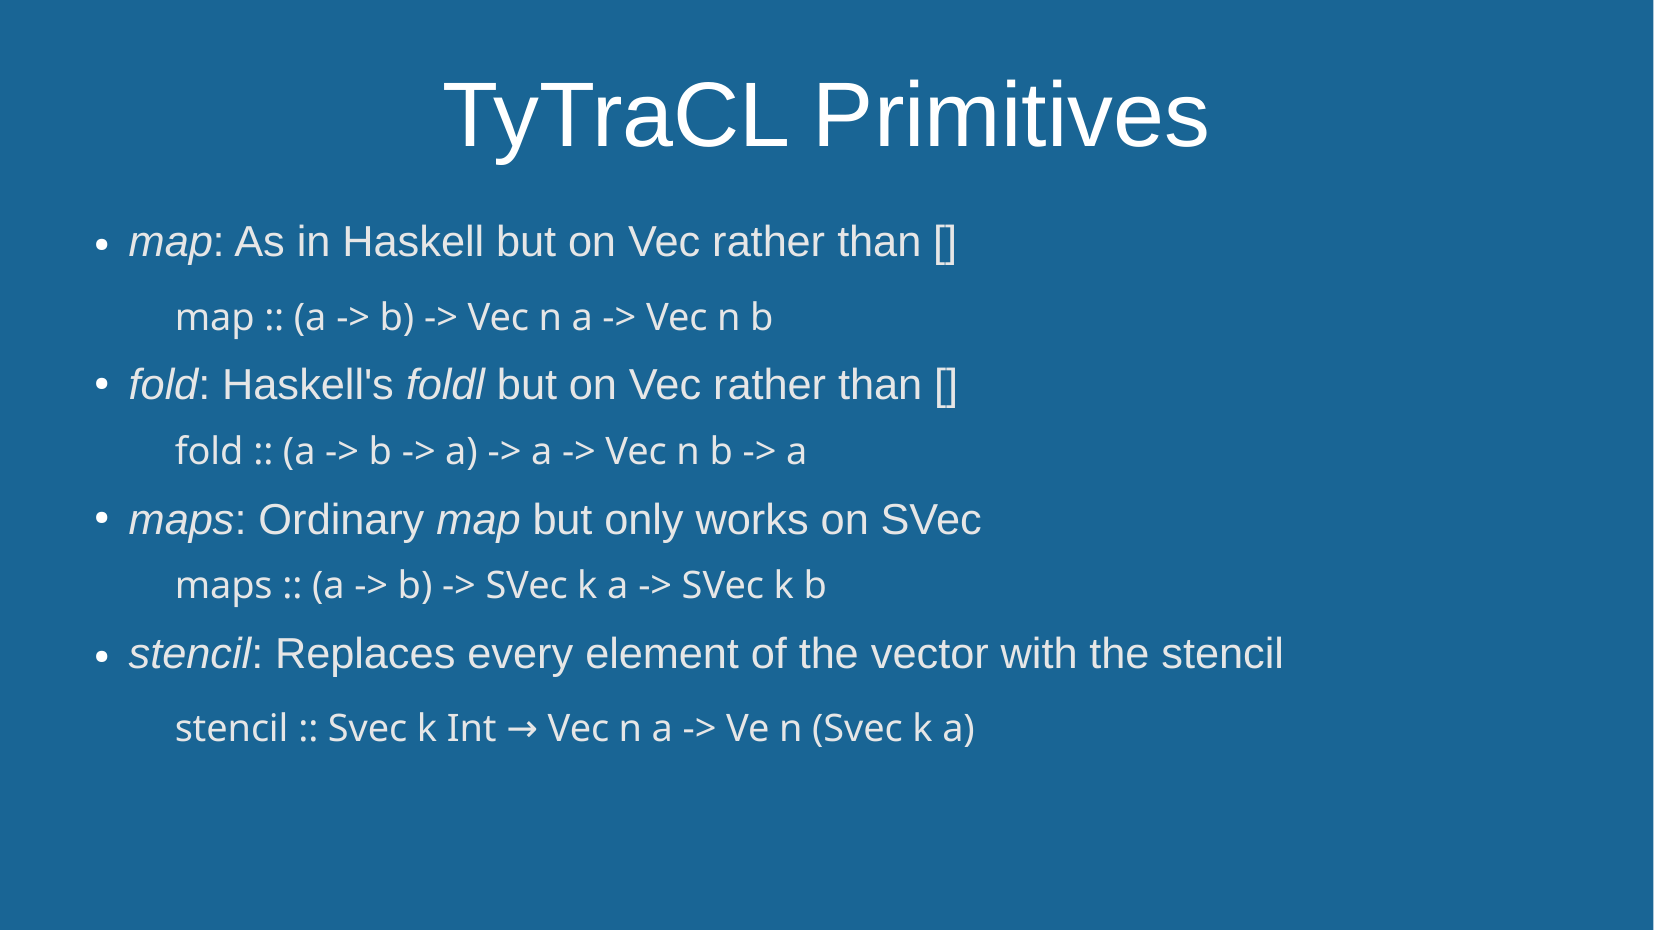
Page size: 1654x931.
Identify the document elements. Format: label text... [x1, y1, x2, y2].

list ﻿map: As in Haskell but on Vec rather than [] map :: (a -> b) -> Vec n a -> Vec n b fold: Haskell's foldl but on Vec rather than [] fold :: (a -> b -> a) -> a -> Vec n b -> a maps: Ordinary map but only works on SVec maps :: (a -> b) -> SVec k a -> SVec k b stencil: ﻿Replaces every element of the vector with the stencil stencil :: Svec k Int → Vec n a -> Ve n (Svec k a) [82, 217, 1571, 758]
title TyTraCL Primitives [82, 37, 1571, 193]
